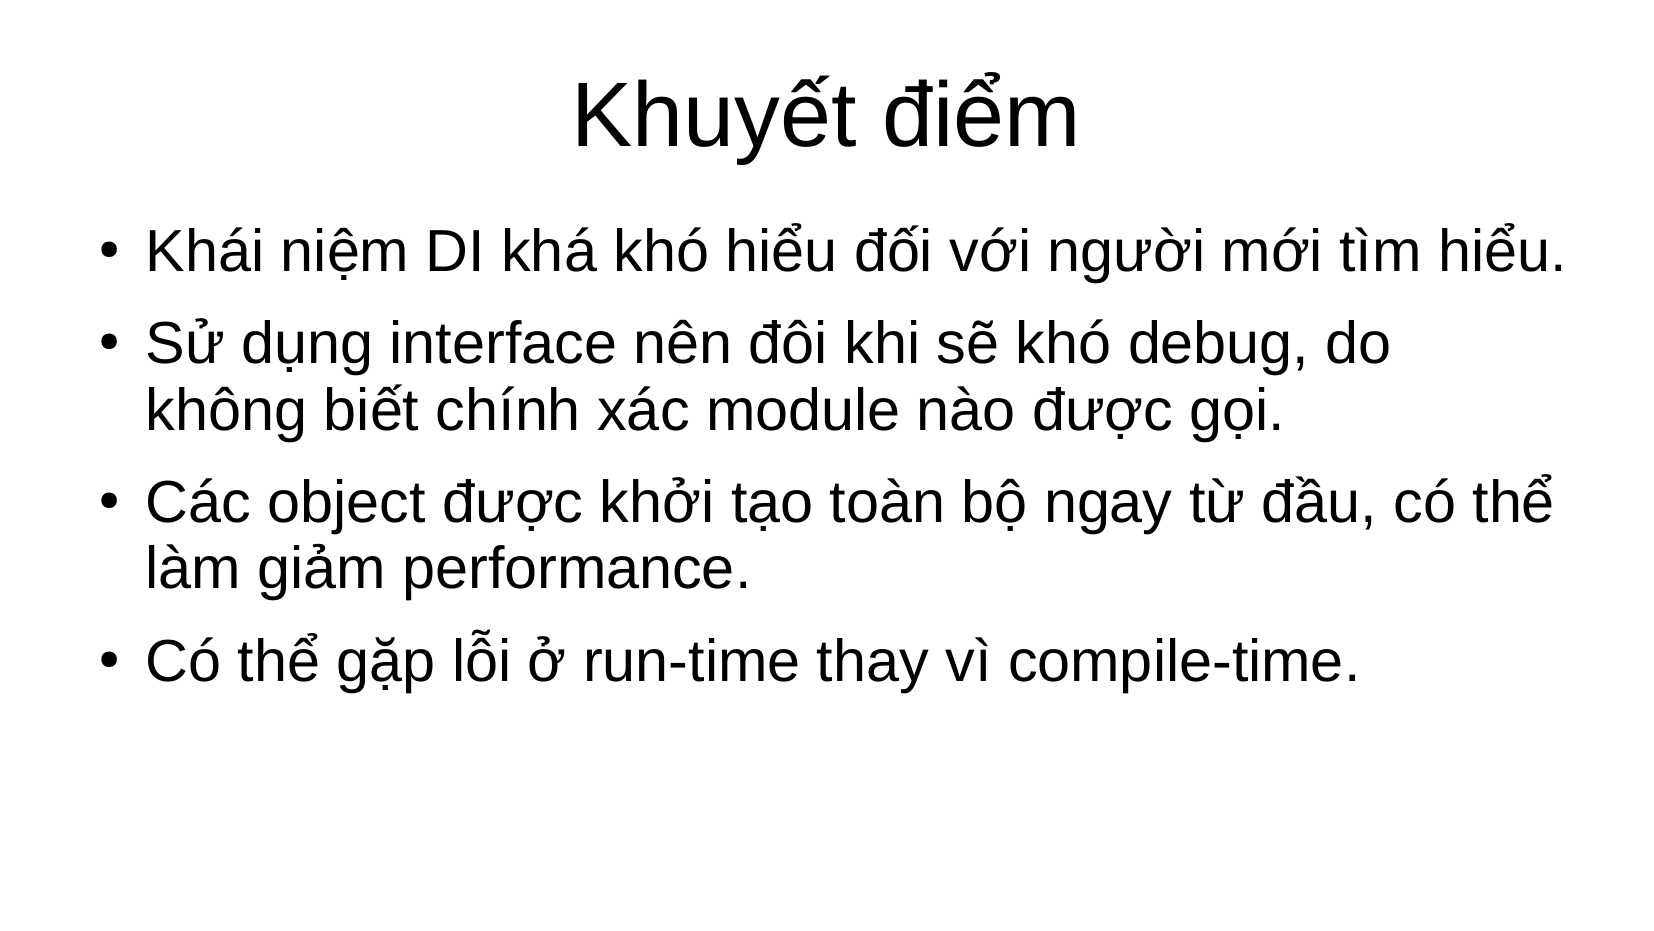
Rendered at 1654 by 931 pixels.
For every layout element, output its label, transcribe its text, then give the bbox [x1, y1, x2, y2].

title Khuyết điểm [82, 37, 1571, 193]
list Khái niệm DI khá khó hiểu đối với người mới tìm hiểu. Sử dụng interface nên đôi khi sẽ khó debug, do không biết chính xác module nào được gọi. Các object được khởi tạo toàn bộ ngay từ đầu, có thể làm giảm performance. Có thể gặp lỗi ở run-time thay vì compile-time. [82, 217, 1571, 758]
